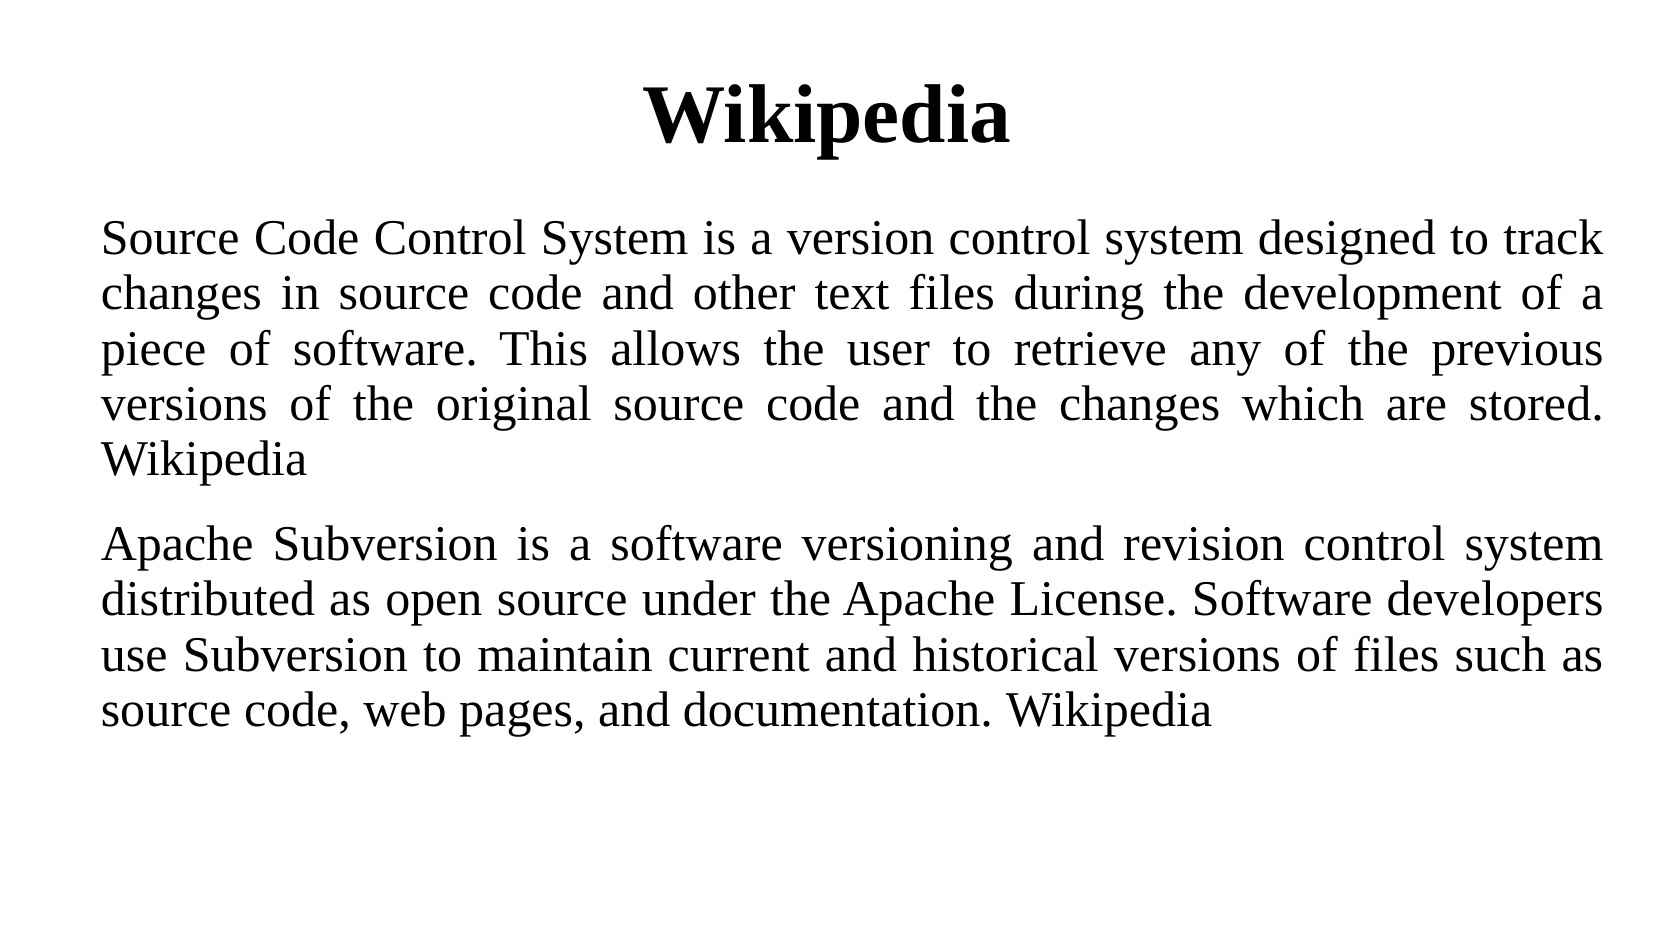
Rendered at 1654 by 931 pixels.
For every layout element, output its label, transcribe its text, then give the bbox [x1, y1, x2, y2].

title Wikipedia [82, 37, 1571, 193]
list Source Code Control System is a version control system designed to track changes in source code and other text files during the development of a piece of software. This allows the user to retrieve any of the previous versions of the original source code and the changes which are stored. Wikipedia Apache Subversion is a software versioning and revision control system distributed as open source under the Apache License. Software developers use Subversion to maintain current and historical versions of files such as source code, web pages, and documentation. Wikipedia [30, 210, 1606, 826]
